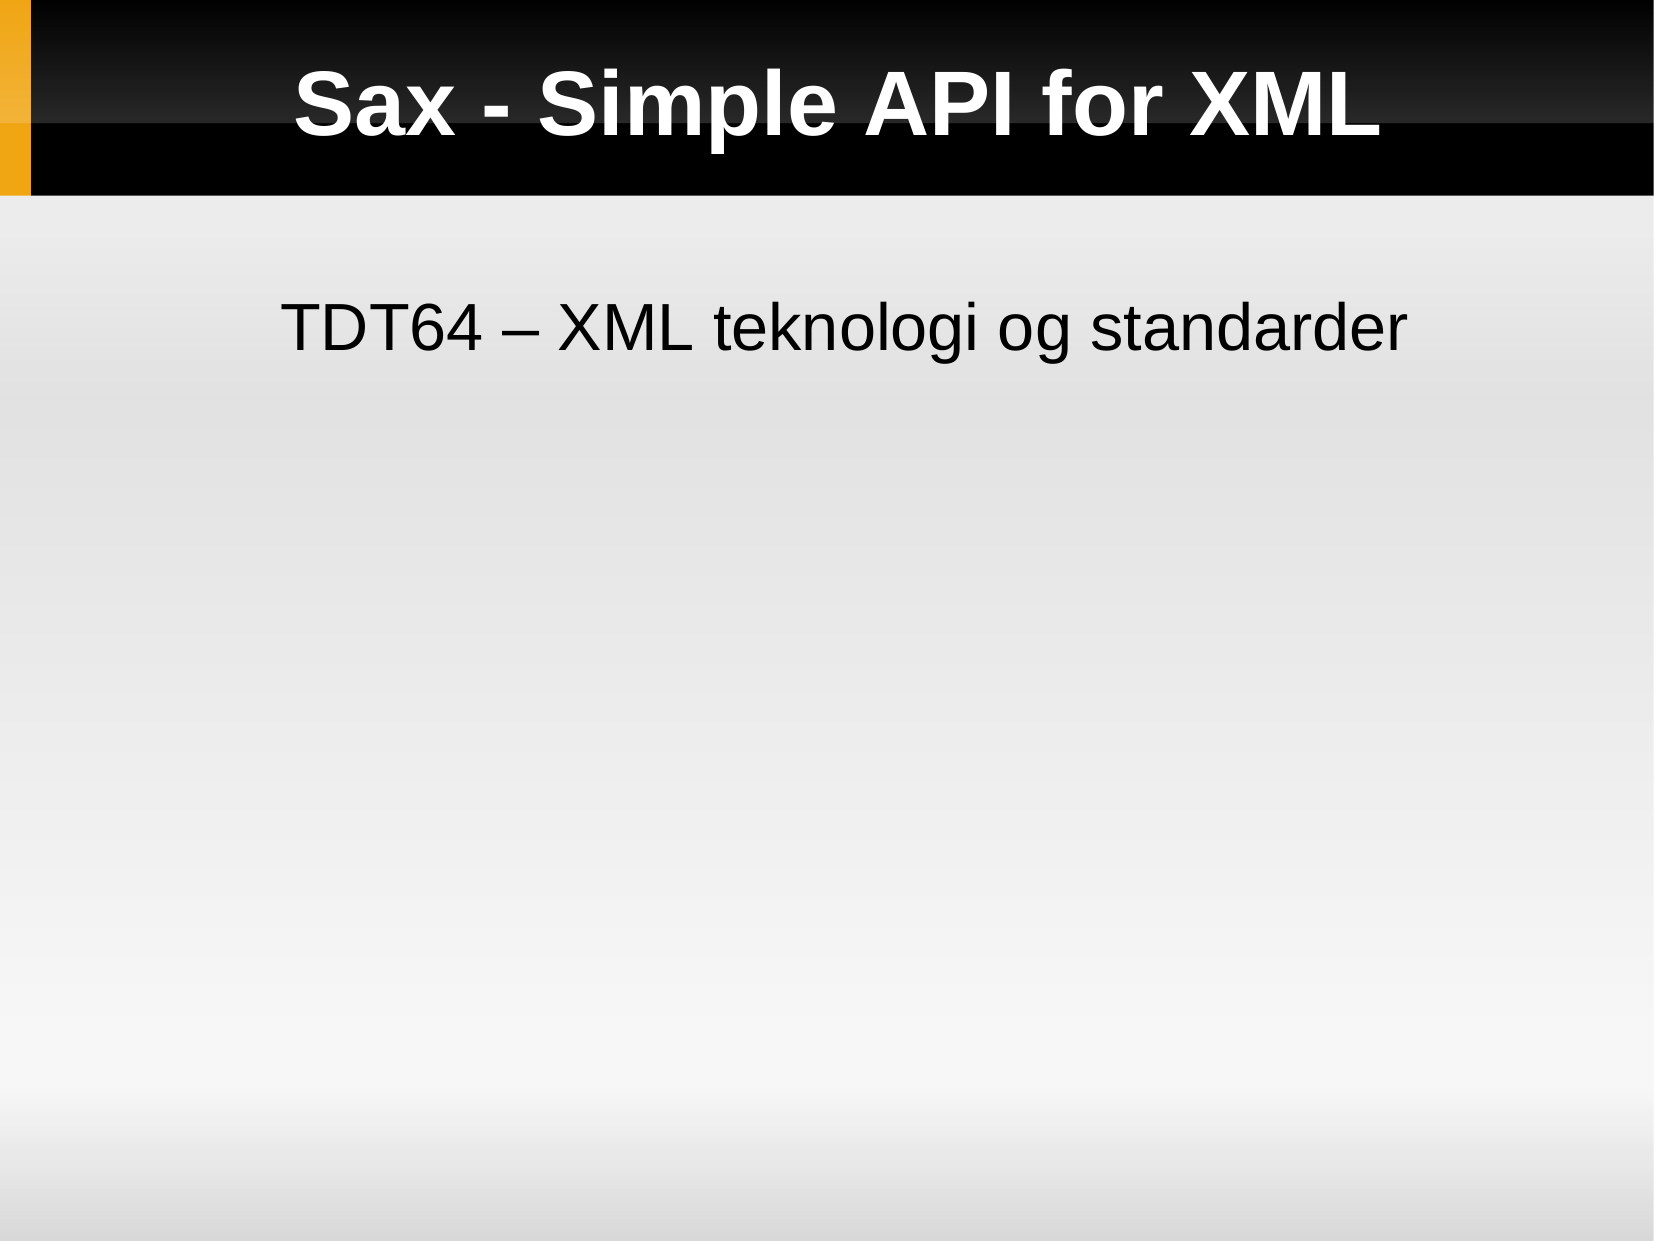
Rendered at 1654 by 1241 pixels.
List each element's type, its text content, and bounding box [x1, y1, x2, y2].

picture [0, 0, 1654, 1241]
title Sax - Simple API for XML [76, 0, 1565, 208]
list TDT64 – XML teknologi og standarder [82, 290, 1571, 1109]
